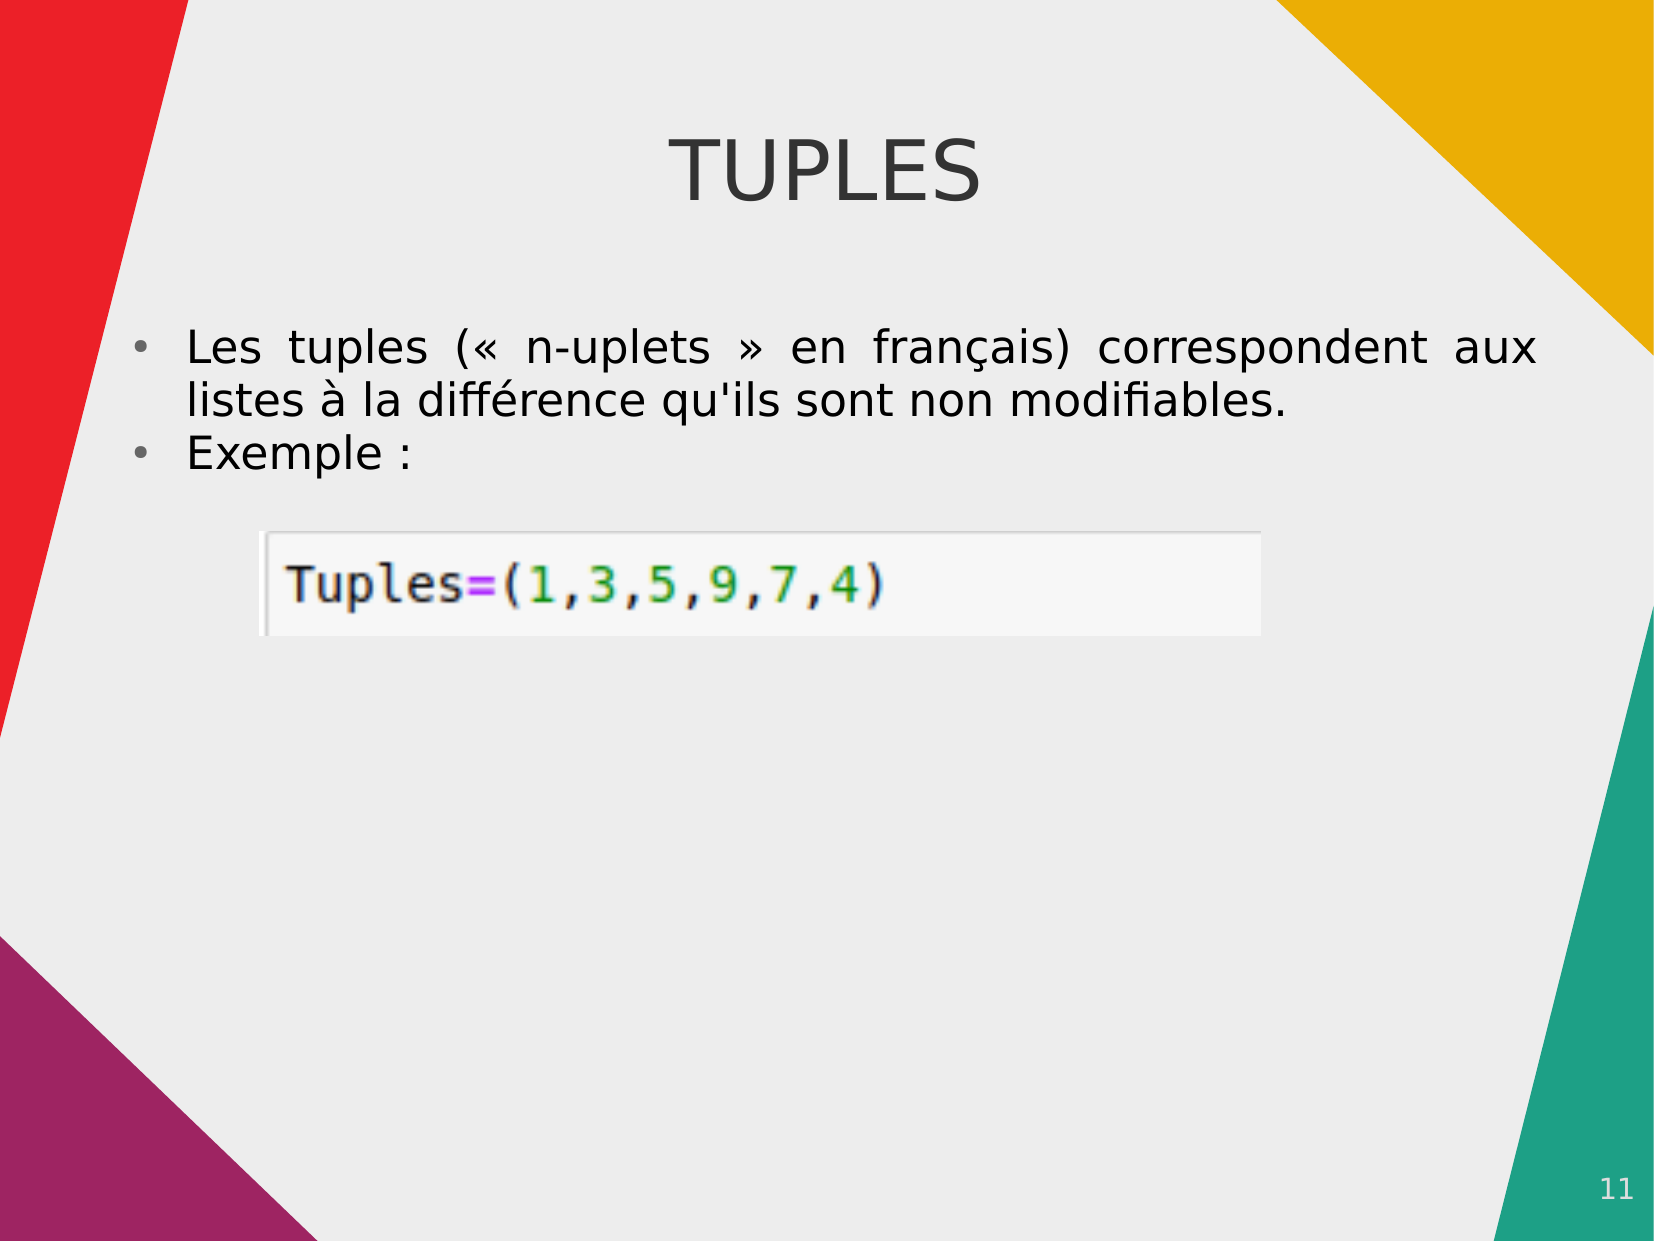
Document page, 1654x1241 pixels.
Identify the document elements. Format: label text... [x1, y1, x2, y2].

list Les tuples (« n-uplets » en français) correspondent aux listes à la différence qu'ils sont non modifiables. Exemple : [114, 320, 1539, 1052]
picture [259, 531, 1261, 636]
title TUPLES [114, 73, 1539, 271]
